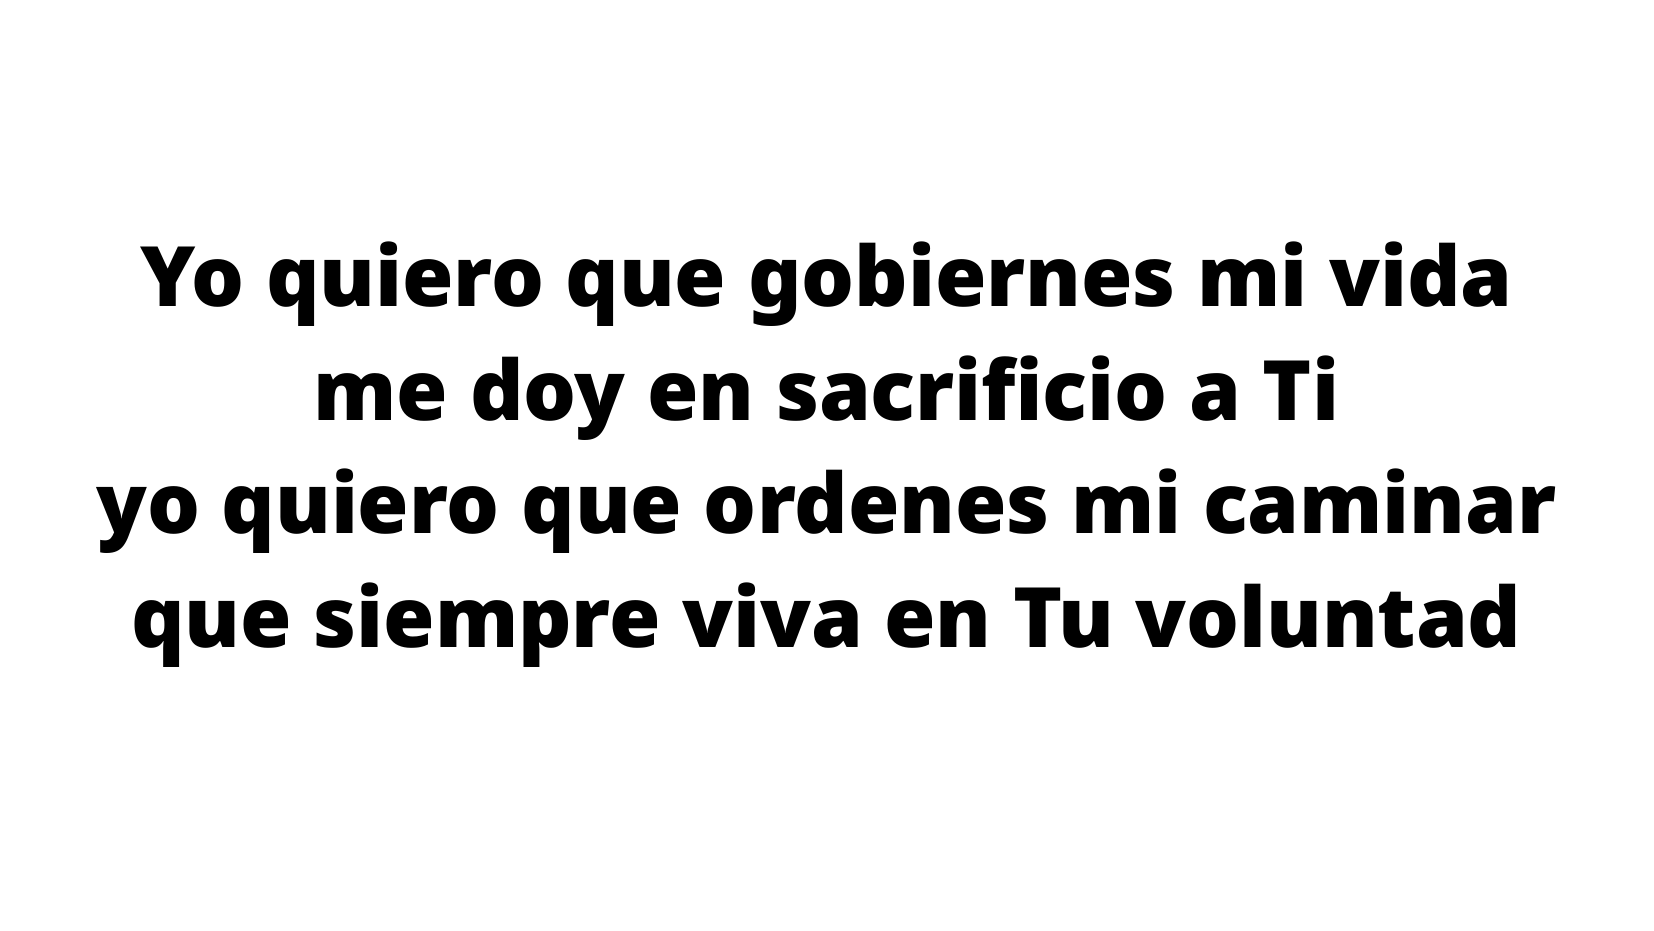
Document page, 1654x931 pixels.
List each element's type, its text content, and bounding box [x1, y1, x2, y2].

list Yo quiero que gobiernes mi vida me doy en sacrificio a Ti yo quiero que ordenes mi caminar que siempre viva en Tu voluntad [82, 217, 1571, 758]
